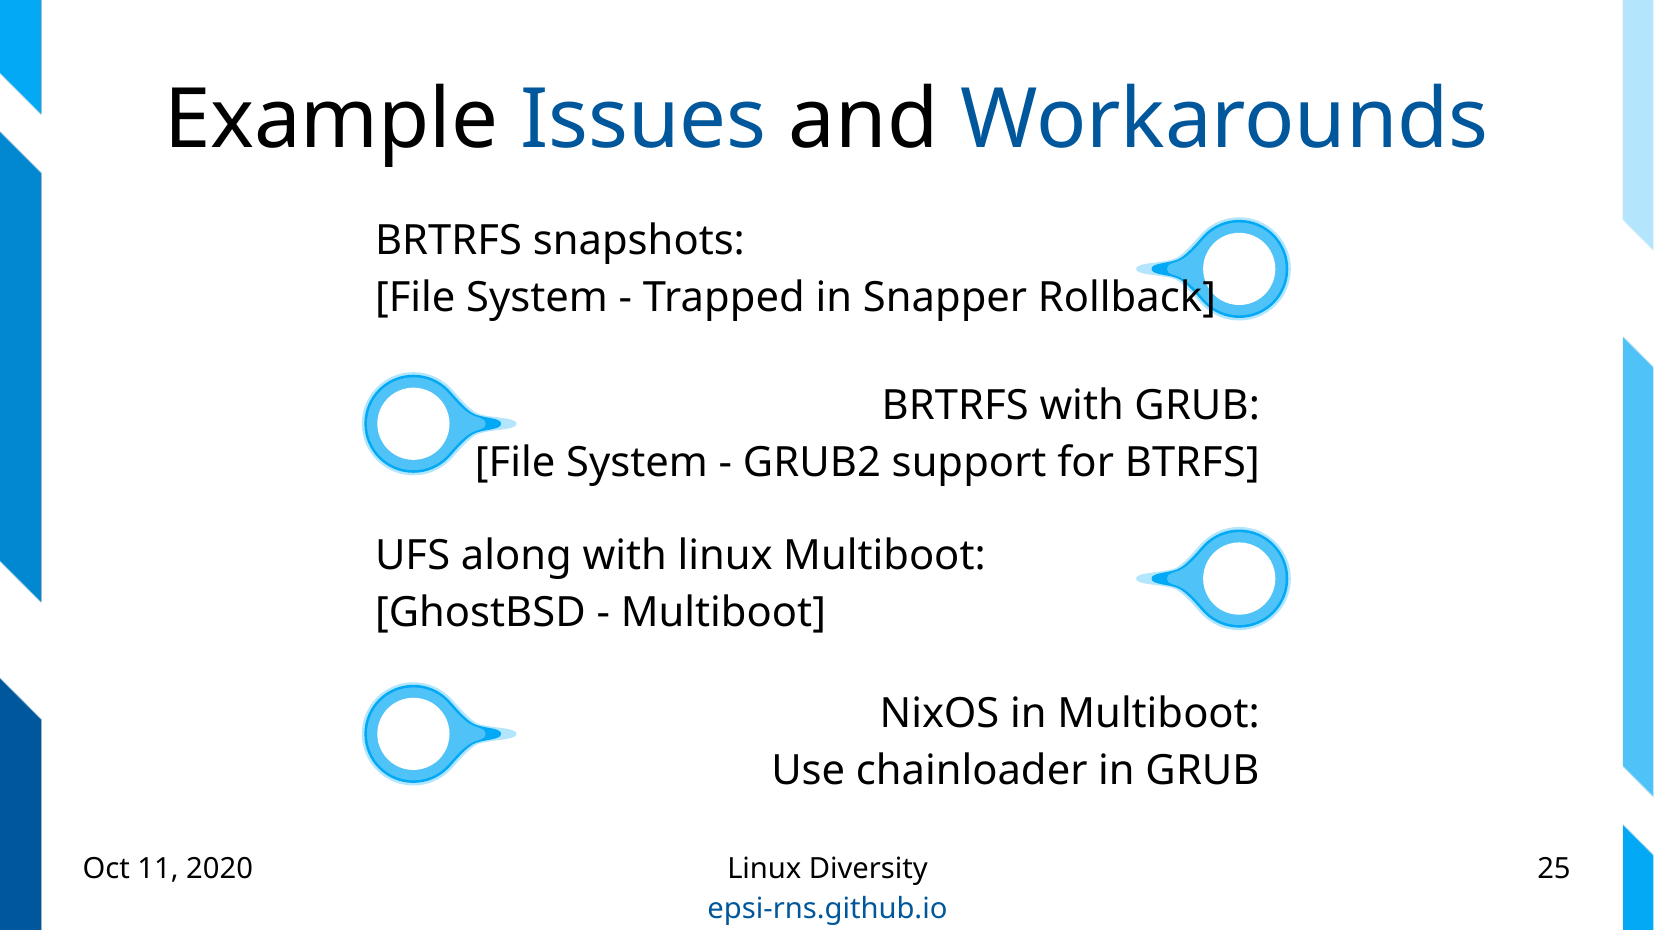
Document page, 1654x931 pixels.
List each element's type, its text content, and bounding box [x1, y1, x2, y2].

list UFS along with linux Multiboot: [GhostBSD - Multiboot] [375, 524, 1351, 661]
list NixOS in Multiboot: Use chainloader in GRUB [285, 682, 1261, 818]
list BRTRFS with GRUB: [File System - GRUB2 support for BTRFS] [285, 374, 1261, 541]
list BRTRFS snapshots: [File System - Trapped in Snapper Rollback] [375, 210, 1351, 361]
title Example Issues and Workarounds [82, 37, 1571, 193]
picture [0, 0, 1654, 931]
